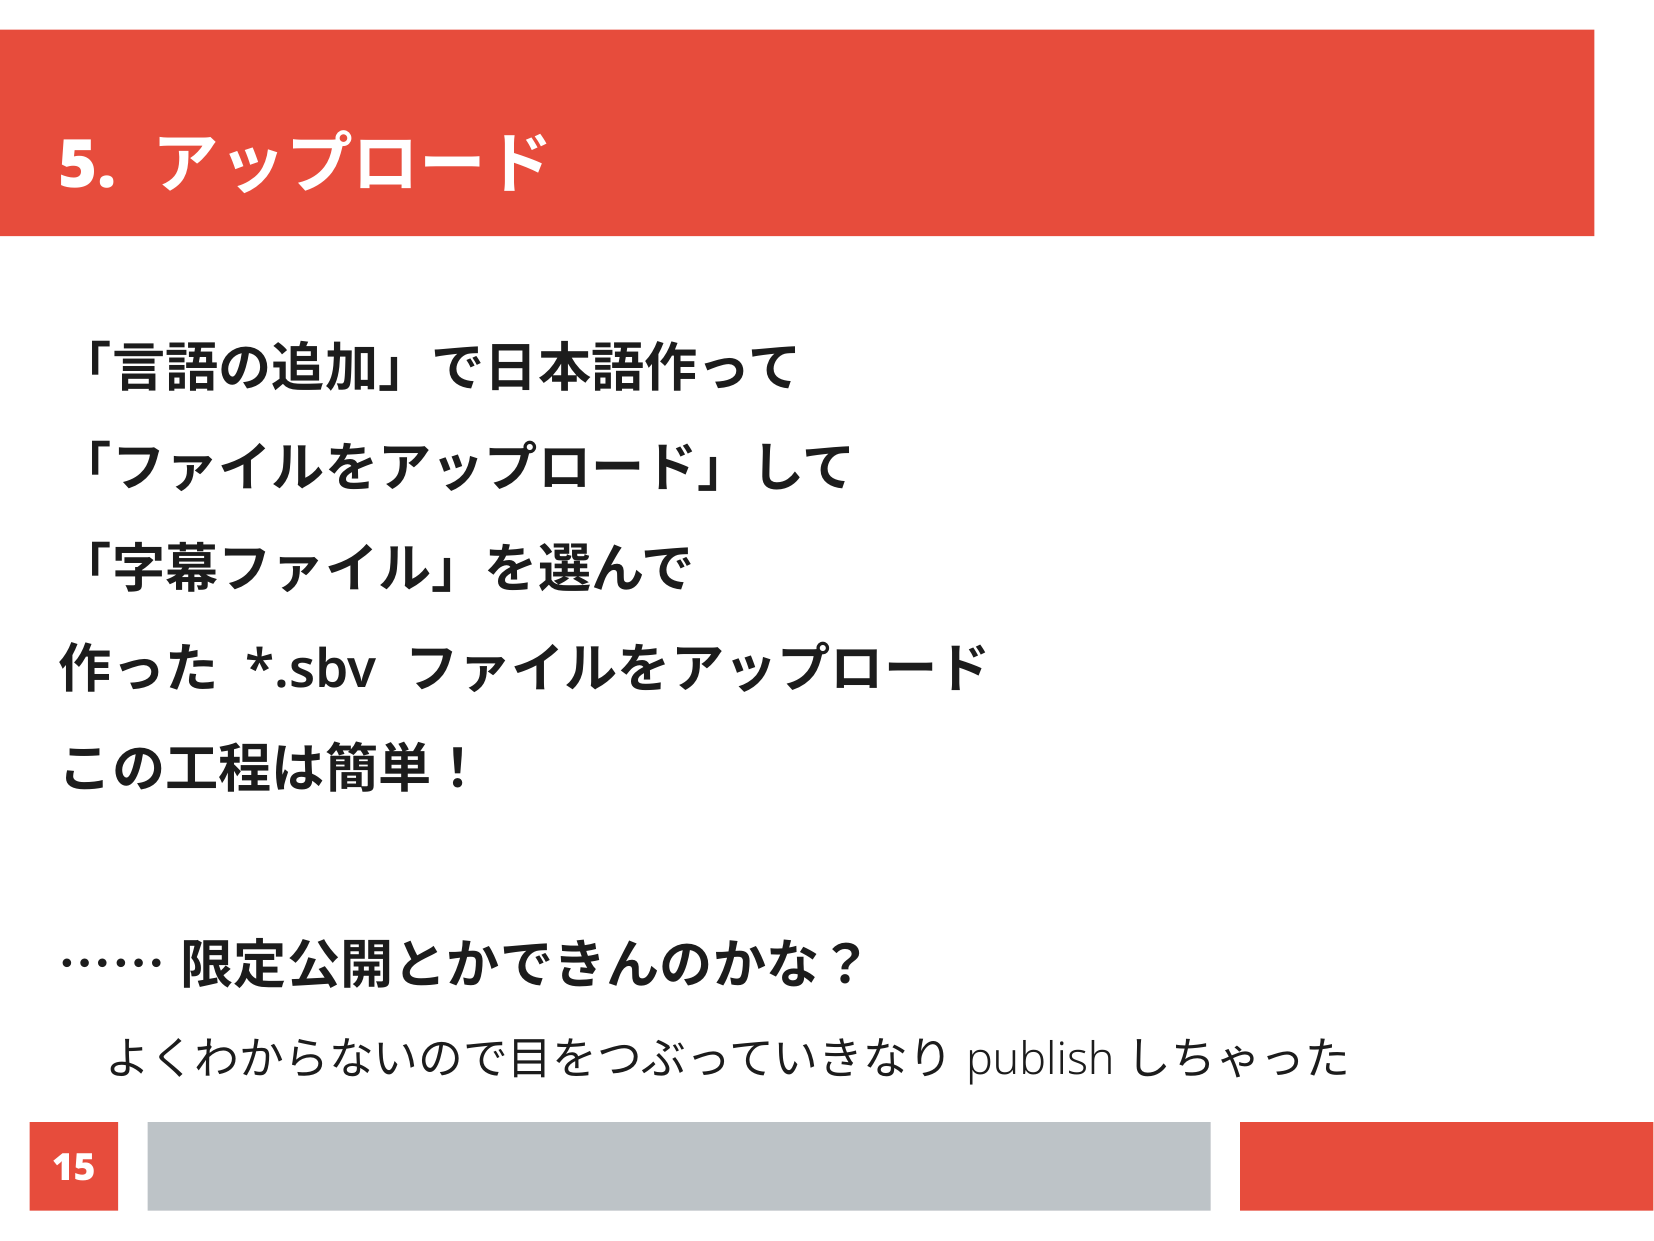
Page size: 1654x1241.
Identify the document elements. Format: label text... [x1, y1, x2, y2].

list 「言語の追加」で日本語作って 「ファイルをアップロード」して 「字幕ファイル」を選んで 作った *.sbv ファイルをアップロード この工程は簡単！ ……限定公開とかできんのかな？ よくわからないので目をつぶっていきなりpublishしちゃった [59, 324, 1565, 1093]
title 5. アップロード [59, 59, 1595, 207]
